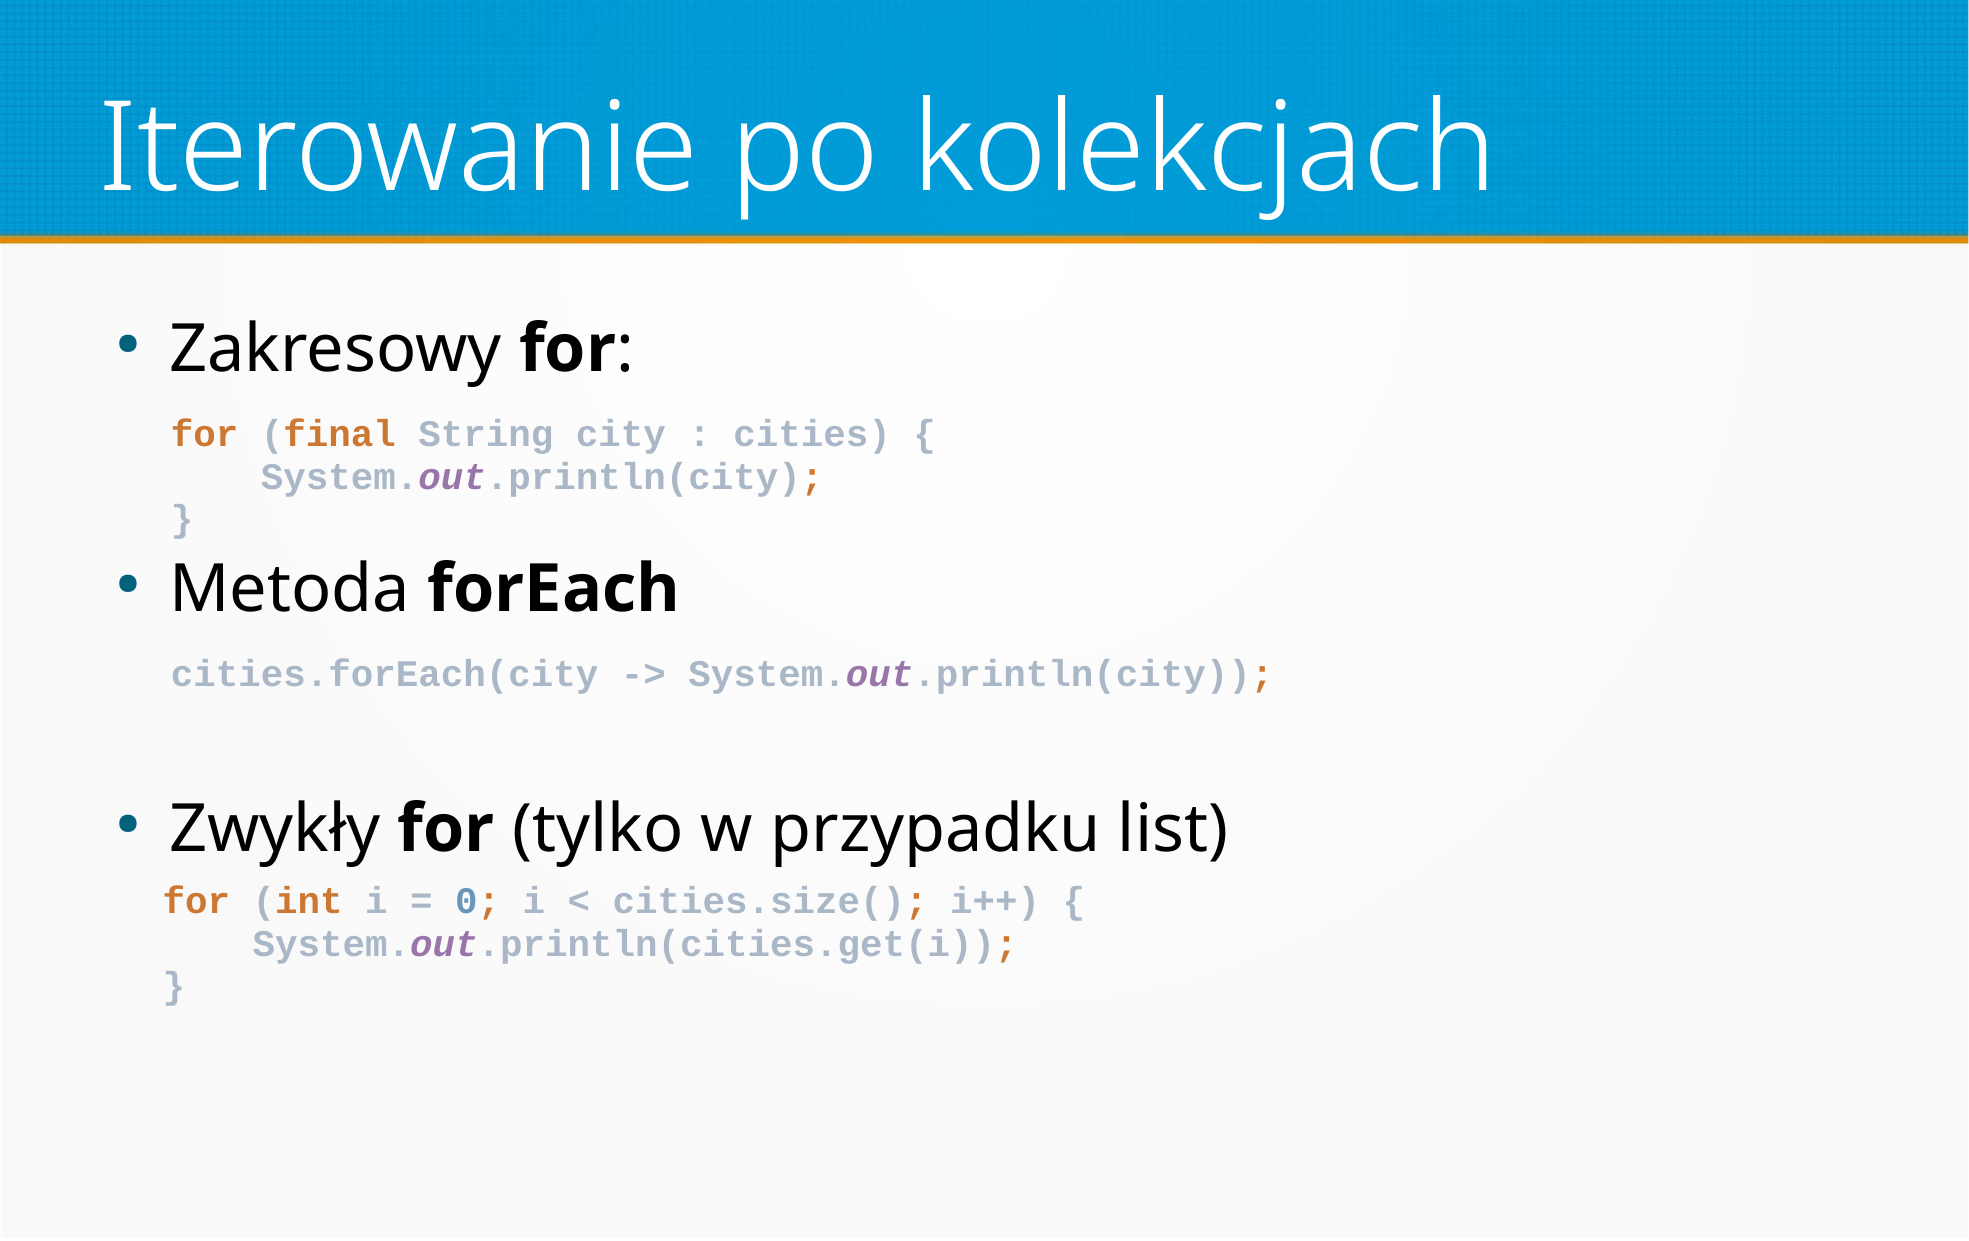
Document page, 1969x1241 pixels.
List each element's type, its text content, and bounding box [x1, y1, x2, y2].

text_box for (final String city : cities) { System.out.println(city); } [165, 390, 1141, 569]
text_box for (int i = 0; i < cities.size(); i++) { System.out.println(cities.get(i)); } [156, 813, 1306, 1081]
list Zakresowy for: Metoda forEach Zwykły for (tylko w przypadku list) [98, 300, 1861, 1066]
picture [0, 233, 1969, 1241]
text_box cities.forEach(city -> System.out.println(city)); [165, 607, 1336, 747]
title Iterowanie po kolekcjach [98, 19, 1870, 227]
